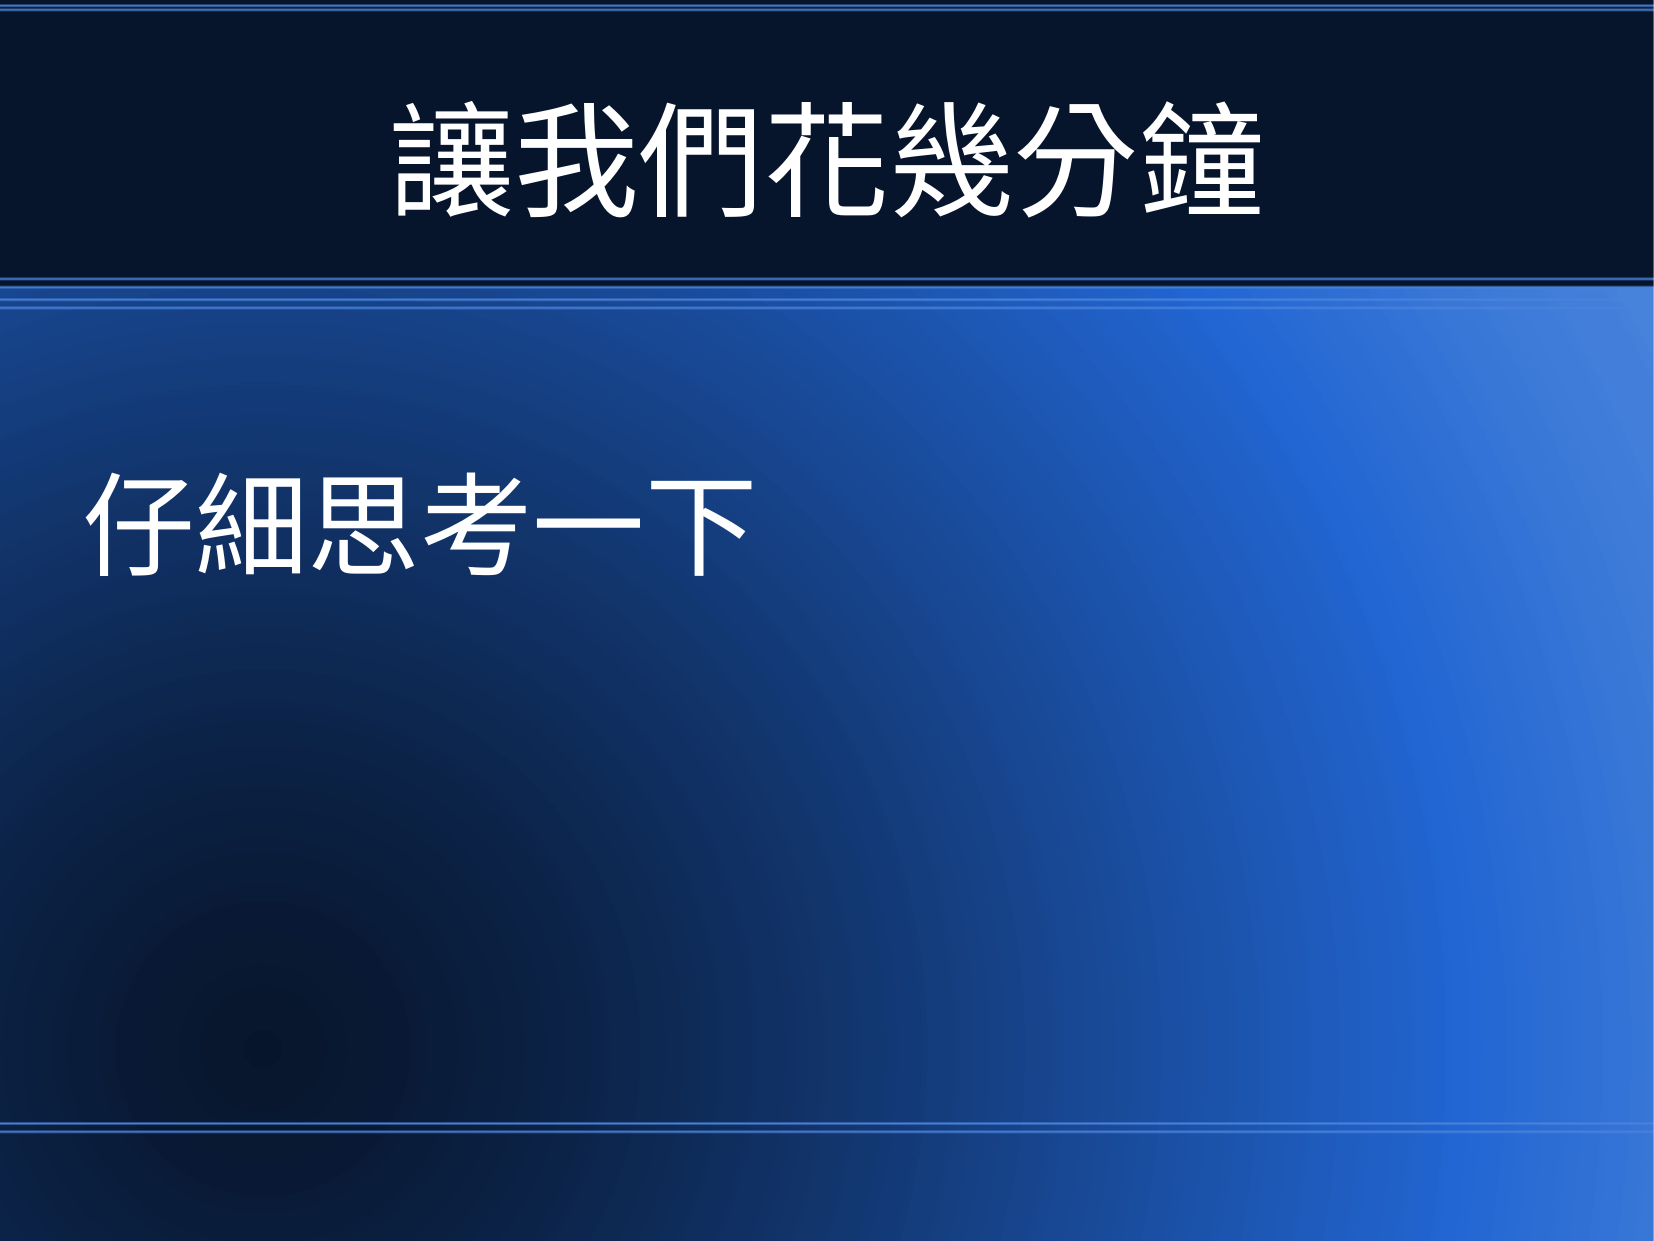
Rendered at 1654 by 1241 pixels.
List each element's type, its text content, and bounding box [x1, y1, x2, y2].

picture [0, 0, 1654, 1241]
title 讓我們花幾分鐘 [82, 49, 1571, 257]
list 仔細思考一下 [82, 355, 1571, 1241]
